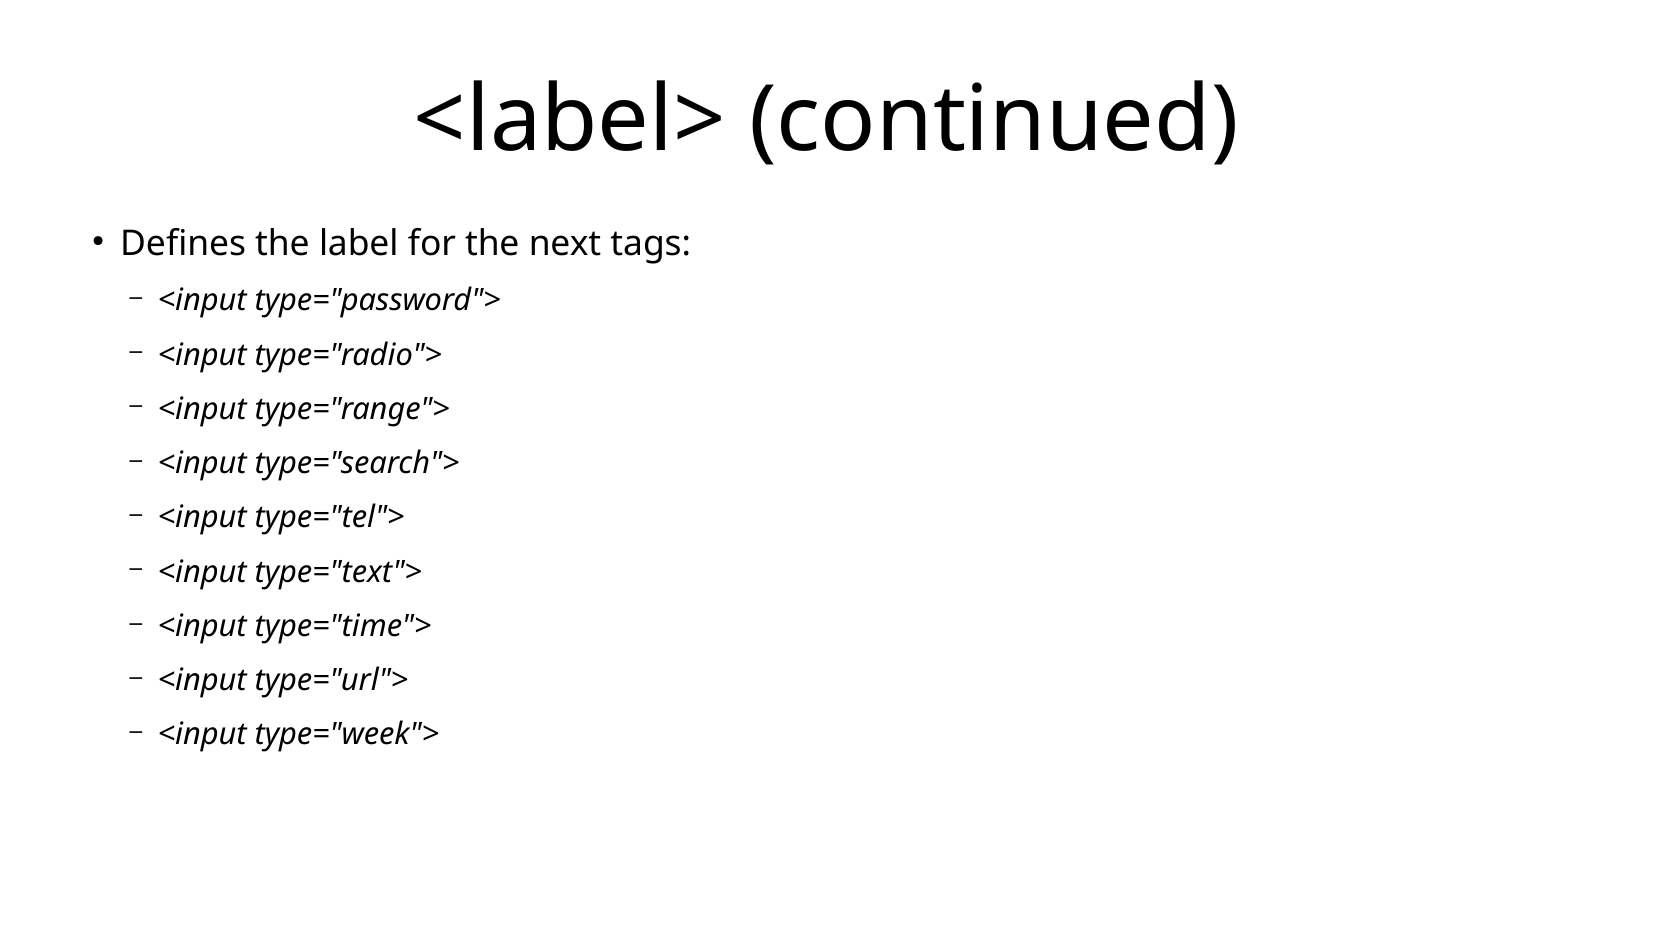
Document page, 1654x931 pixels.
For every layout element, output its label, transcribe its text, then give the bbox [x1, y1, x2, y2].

title <label> (continued) [82, 37, 1571, 193]
list Defines the label for the next tags: <input type="password"> <input type="radio"> <input type="range"> <input type="search"> <input type="tel"> <input type="text"> <input type="time"> <input type="url"> <input type="week"> [82, 217, 1571, 758]
